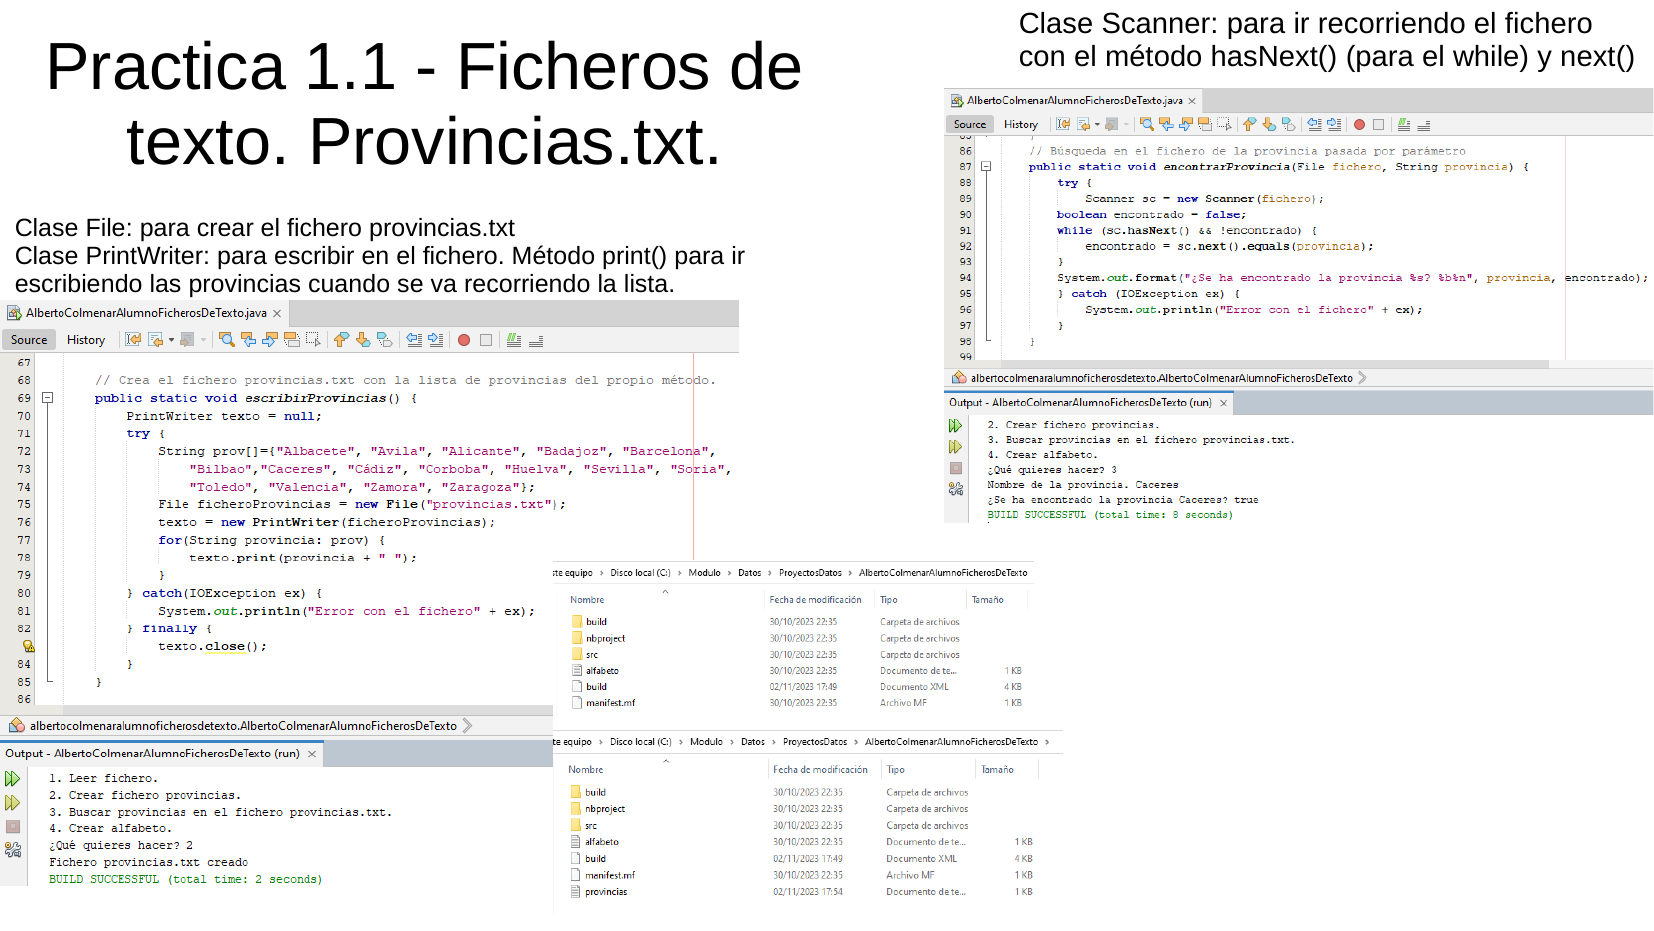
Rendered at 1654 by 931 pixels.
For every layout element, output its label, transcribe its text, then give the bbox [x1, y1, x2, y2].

picture [0, 348, 1063, 916]
title Practica 1.1 - Ficheros de texto. Provincias.txt. [0, 1, 857, 207]
text_box Clase File: para crear el fichero provincias.txt Clase PrintWriter: para escribir en el fichero. Método print() para ir escribiendo las provincias cuando se va recorriendo la lista. [0, 206, 827, 348]
picture [944, 88, 1654, 523]
text_box Clase Scanner: para ir recorriendo el fichero con el método hasNext() (para el while) y next() [1003, 0, 1654, 88]
